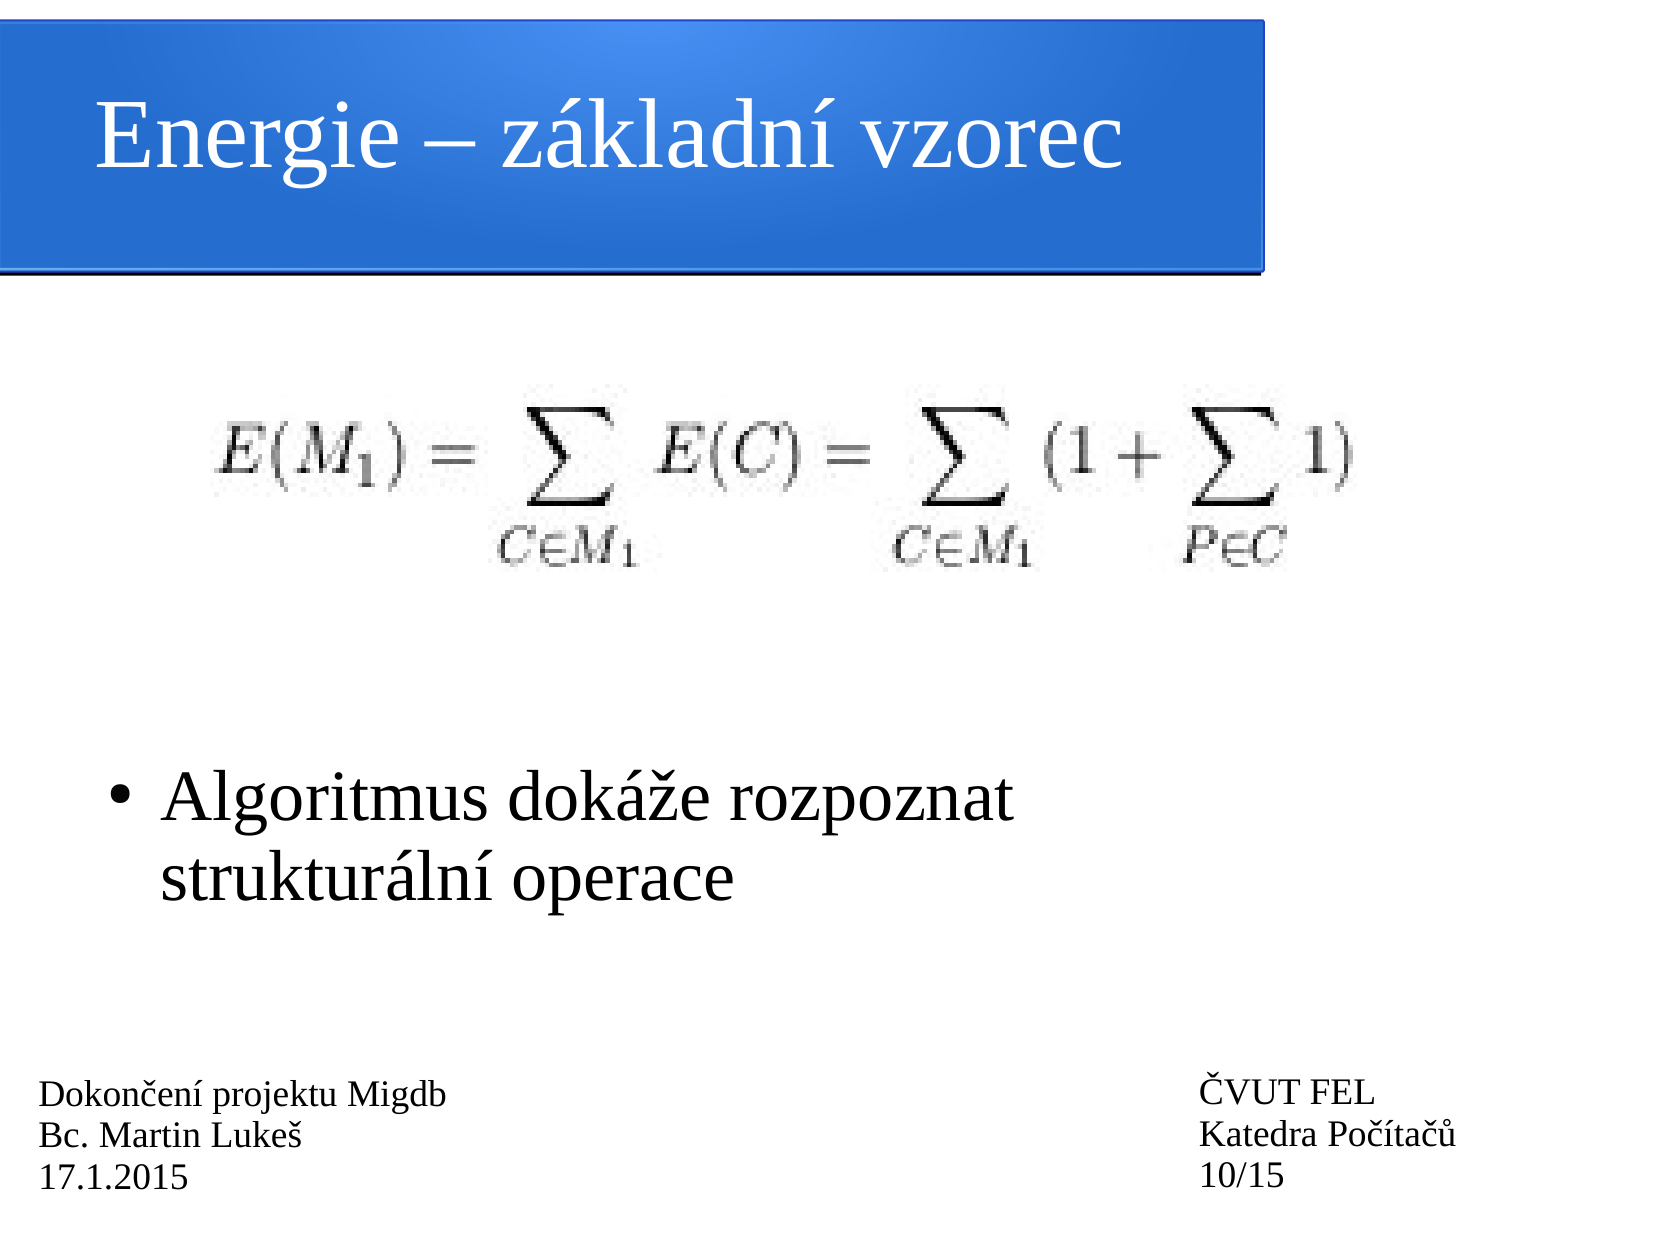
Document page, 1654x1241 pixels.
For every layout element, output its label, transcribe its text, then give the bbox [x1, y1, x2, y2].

text_box Energie – základní vzorec [94, 78, 1229, 189]
text_box Dokončení projektu Migdb Bc. Martin Lukeš 17.1.2015 [23, 1065, 1087, 1205]
text_box ČVUT FEL Katedra Počítačů <number>/15 [1184, 1063, 1571, 1204]
list Algoritmus dokáže rozpoznat strukturální operace [89, 755, 1359, 1052]
picture [141, 384, 1453, 615]
